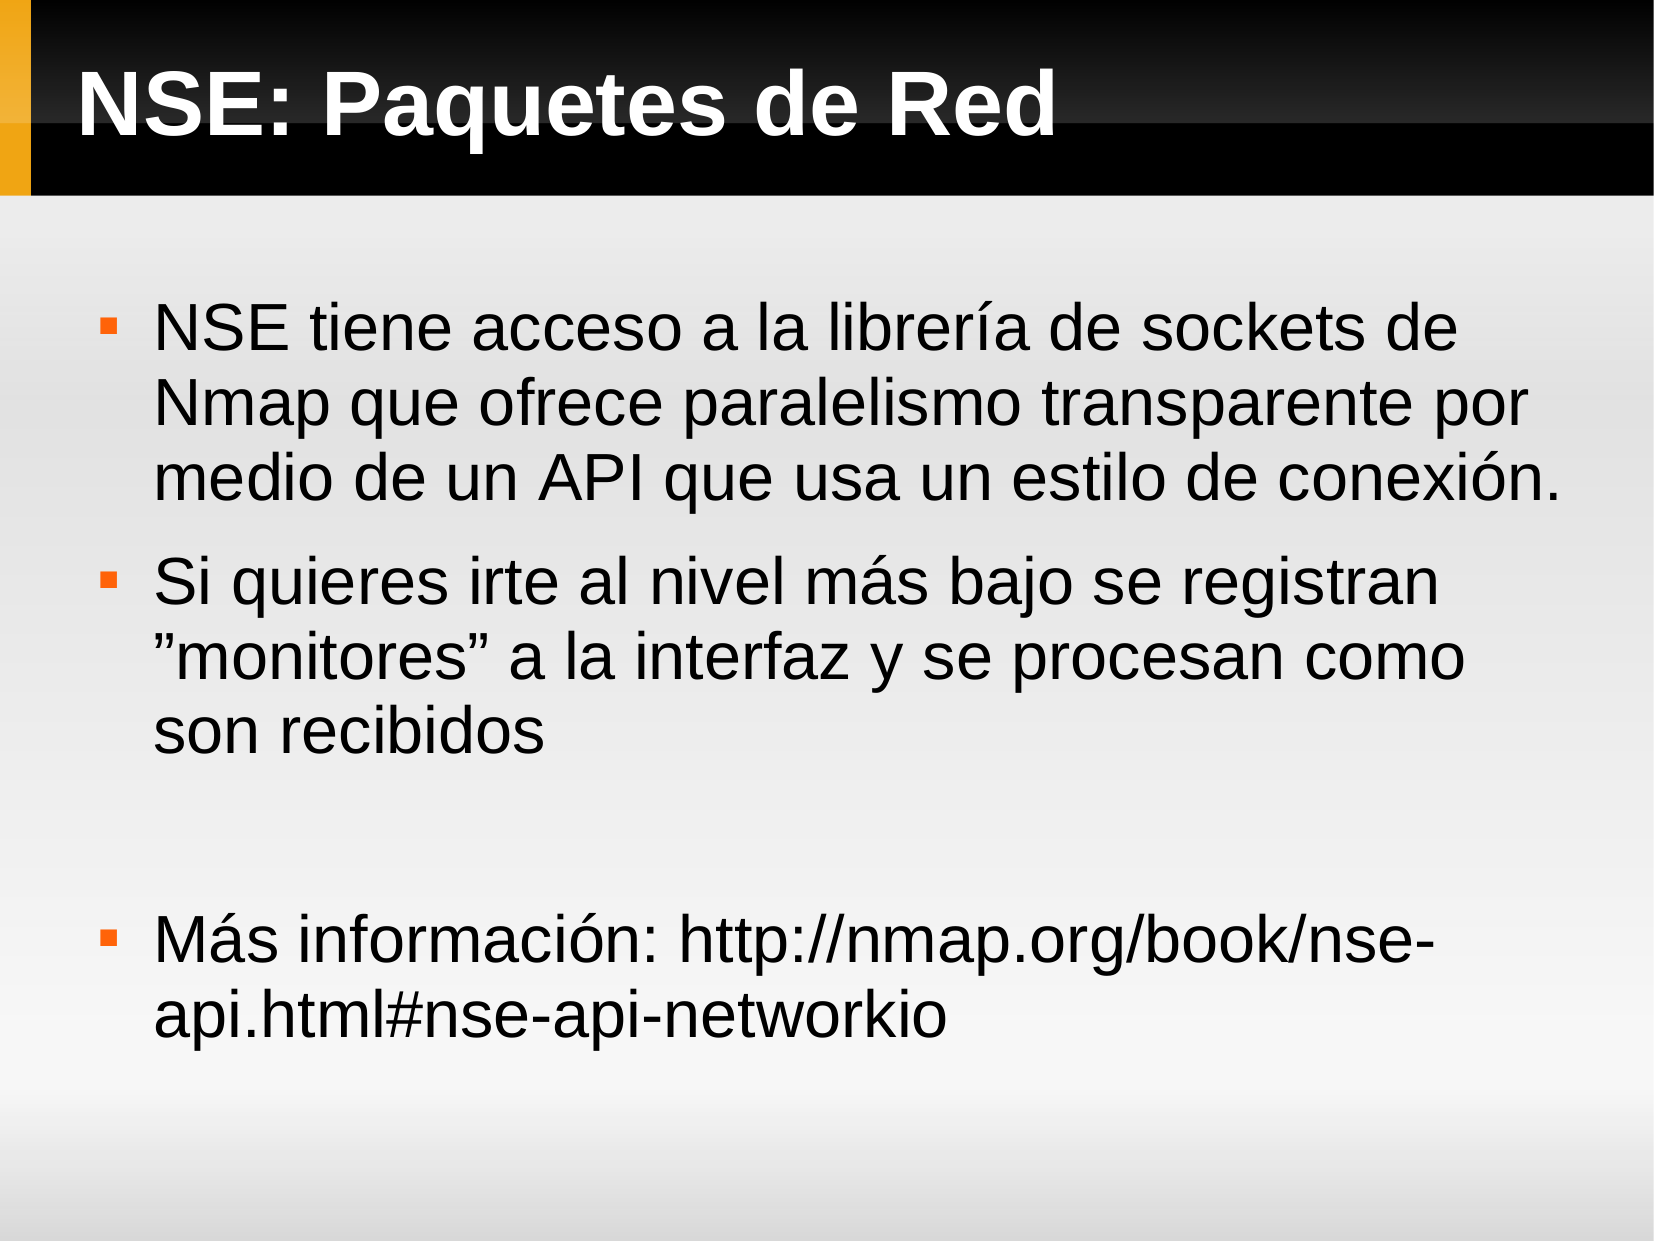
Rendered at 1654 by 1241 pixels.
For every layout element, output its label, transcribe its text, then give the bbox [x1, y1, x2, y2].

title NSE: Paquetes de Red [76, 0, 1565, 208]
picture [0, 0, 1654, 1241]
list NSE tiene acceso a la librería de sockets de Nmap que ofrece paralelismo transparente por medio de un API que usa un estilo de conexión. Si quieres irte al nivel más bajo se registran ”monitores” a la interfaz y se procesan como son recibidos Más información: http://nmap.org/book/nse-api.html#nse-api-networkio [82, 290, 1571, 1109]
